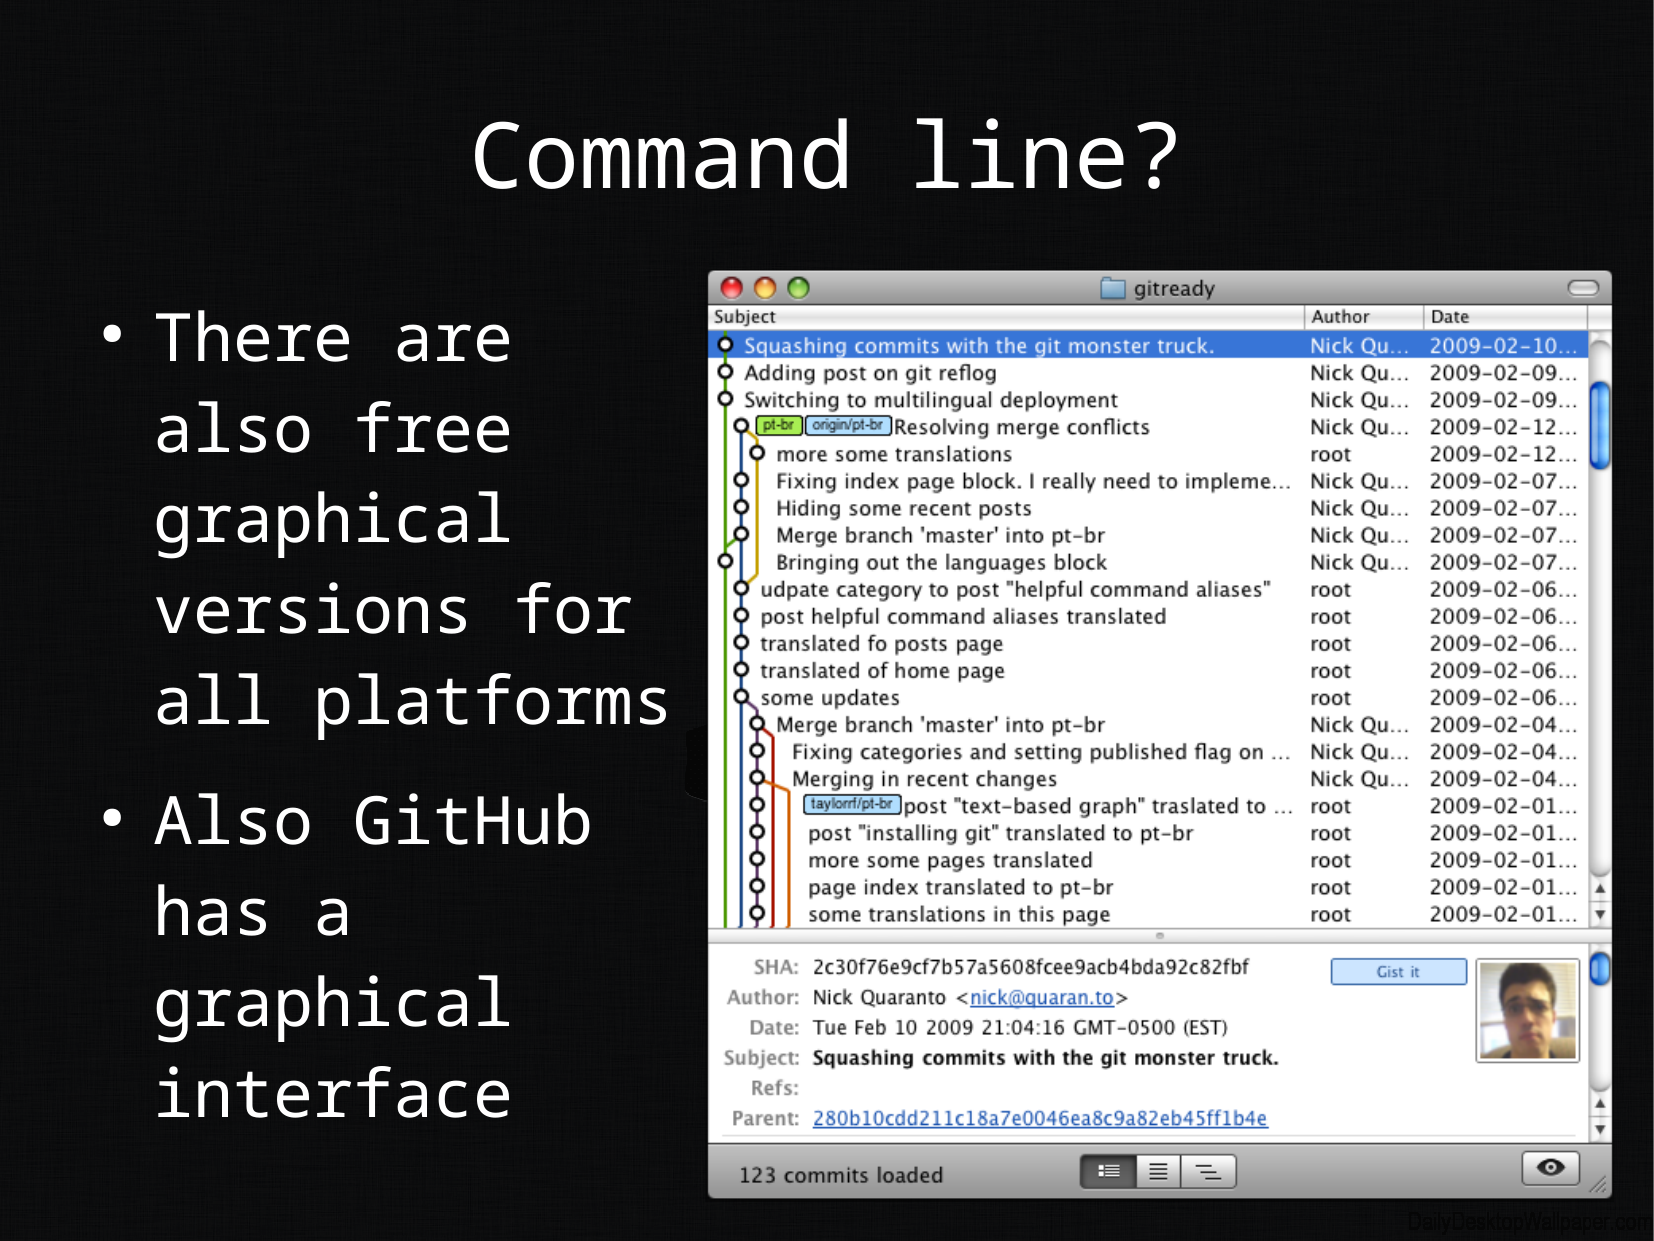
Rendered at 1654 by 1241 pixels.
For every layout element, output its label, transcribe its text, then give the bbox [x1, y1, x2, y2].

list There are also free graphical versions for all platforms Also GitHub has a graphical interface [82, 290, 691, 1201]
picture [0, 0, 1654, 1241]
title Command line? [82, 49, 1571, 257]
